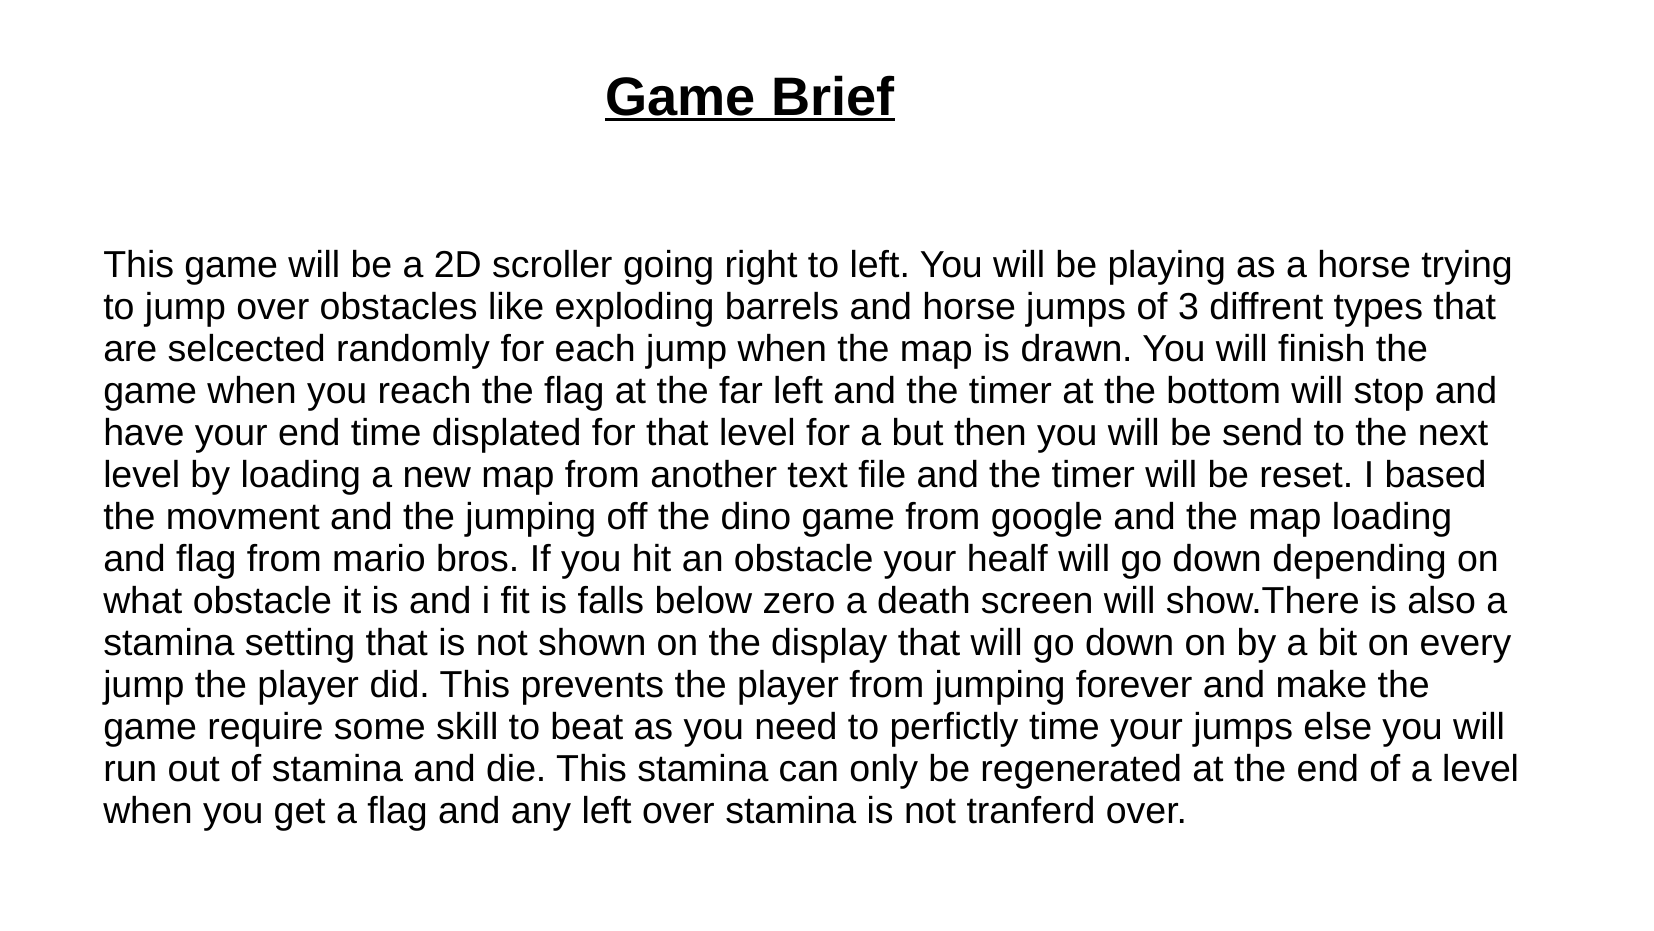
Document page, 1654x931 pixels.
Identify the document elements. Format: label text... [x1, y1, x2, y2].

text_box Game Brief [590, 59, 1536, 178]
text_box This game will be a 2D scroller going right to left. You will be playing as a horse trying to jump over obstacles like exploding barrels and horse jumps of 3 diffrent types that are selcected randomly for each jump when the map is drawn. You will finish the game when you reach the flag at the far left and the timer at the bottom will stop and have your end time displated for that level for a but then you will be send to the next level by loading a new map from another text file and the timer will be reset. I based the movment and the jumping off the dino game from google and the map loading and flag from mario bros. If you hit an obstacle your healf will go down depending on what obstacle it is and i fit is falls below zero a death screen will show.There is also a stamina setting that is not shown on the display that will go down on by a bit on every jump the player did. This prevents the player from jumping forever and make the game require some skill to beat as you need to perfictly time your jumps else you will run out of stamina and die. This stamina can only be regenerated at the end of a level when you get a flag and any left over stamina is not tranferd over. [88, 236, 1536, 931]
